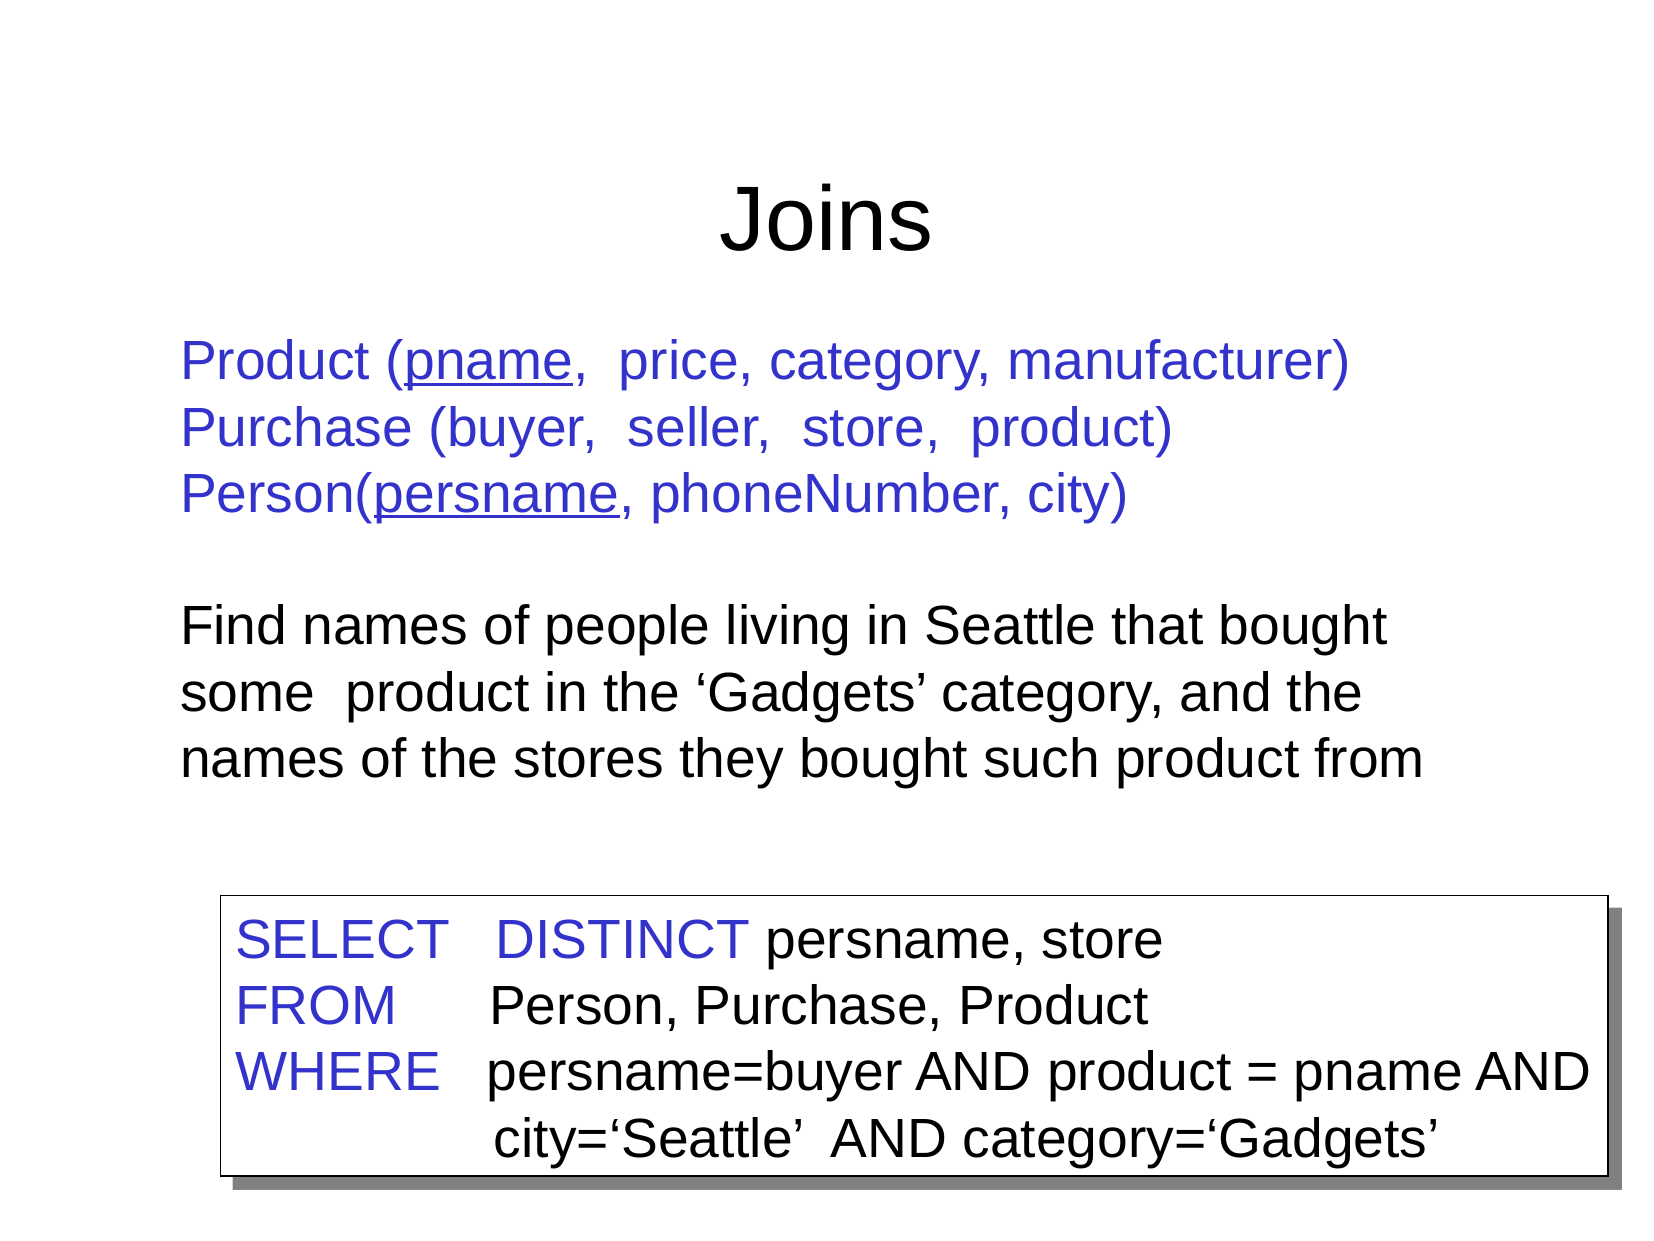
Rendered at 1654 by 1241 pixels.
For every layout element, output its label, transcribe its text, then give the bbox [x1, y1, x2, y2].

text_box Product (pname, price, category, manufacturer) Purchase (buyer, seller, store, product) Person(persname, phoneNumber, city) Find names of people living in Seattle that bought some product in the ‘Gadgets’ category, and the names of the stores they bought such product from [165, 316, 1466, 1192]
title Joins [124, 110, 1530, 317]
text_box SELECT DISTINCT persname, store FROM Person, Purchase, Product WHERE persname=buyer AND product = pname AND city=‘Seattle’ AND category=‘Gadgets’ [220, 895, 1608, 1176]
